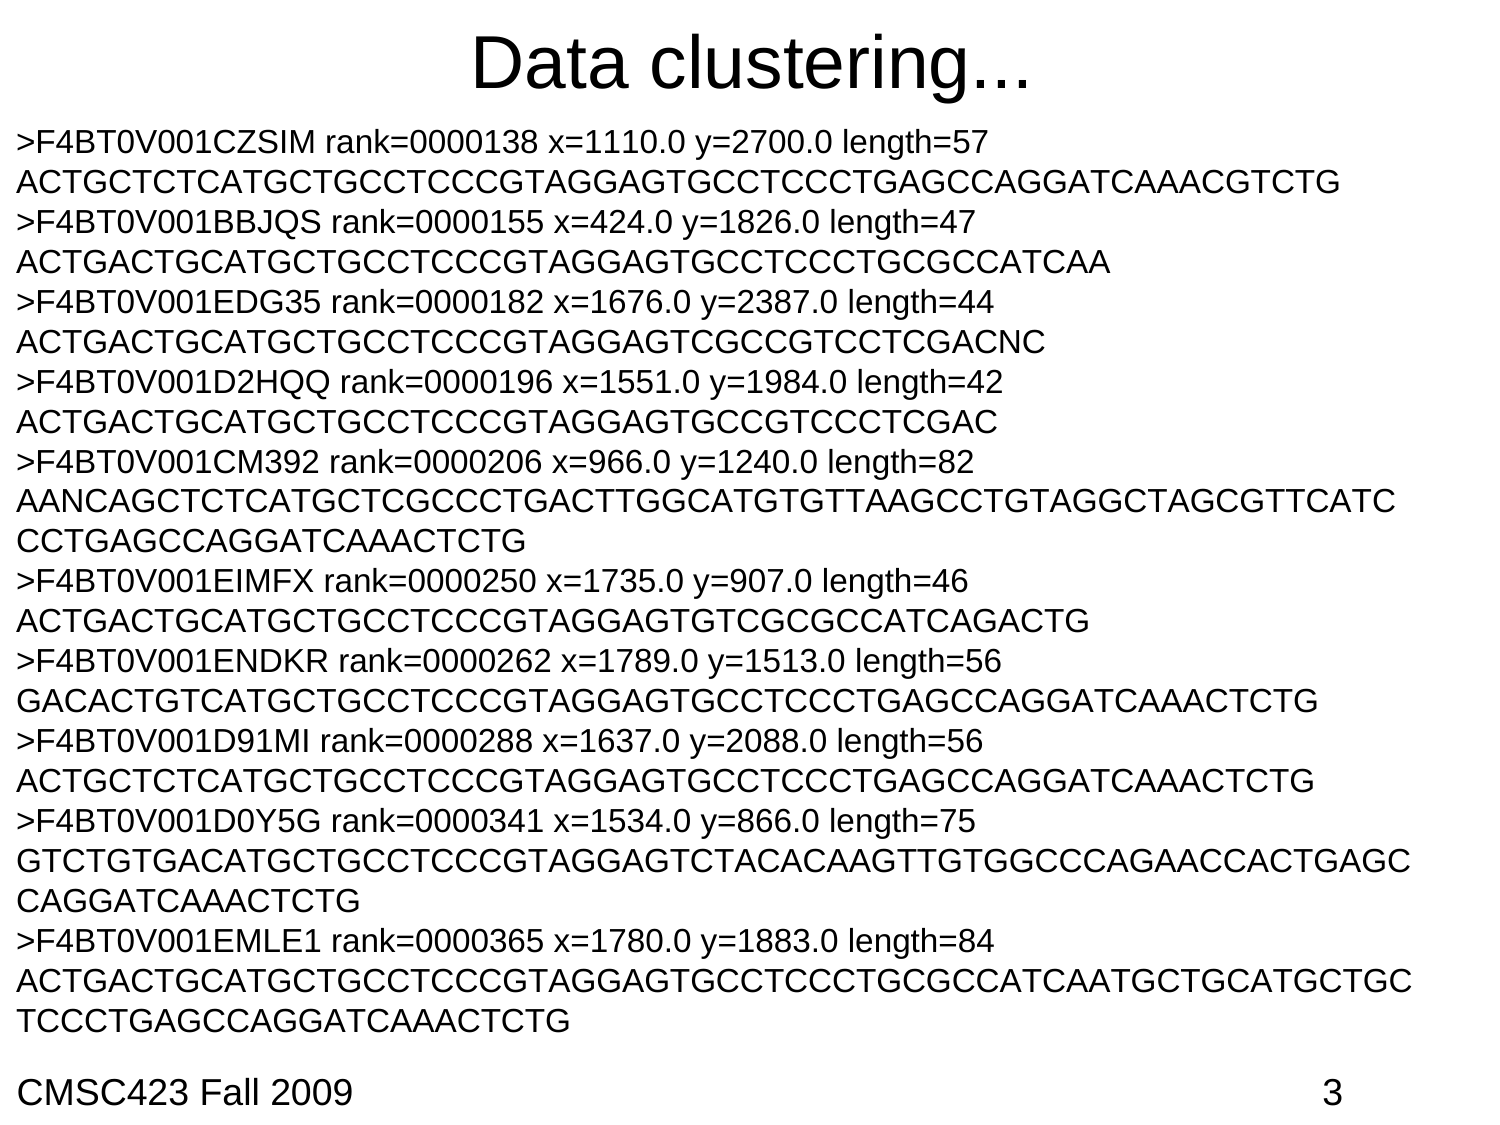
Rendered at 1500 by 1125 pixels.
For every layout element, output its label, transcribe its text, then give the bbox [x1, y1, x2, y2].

text_box >F4BT0V001CZSIM rank=0000138 x=1110.0 y=2700.0 length=57 ACTGCTCTCATGCTGCCTCCCGTAGGAGTGCCTCCCTGAGCCAGGATCAAACGTCTG >F4BT0V001BBJQS rank=0000155 x=424.0 y=1826.0 length=47 ACTGACTGCATGCTGCCTCCCGTAGGAGTGCCTCCCTGCGCCATCAA >F4BT0V001EDG35 rank=0000182 x=1676.0 y=2387.0 length=44 ACTGACTGCATGCTGCCTCCCGTAGGAGTCGCCGTCCTCGACNC >F4BT0V001D2HQQ rank=0000196 x=1551.0 y=1984.0 length=42 ACTGACTGCATGCTGCCTCCCGTAGGAGTGCCGTCCCTCGAC >F4BT0V001CM392 rank=0000206 x=966.0 y=1240.0 length=82 AANCAGCTCTCATGCTCGCCCTGACTTGGCATGTGTTAAGCCTGTAGGCTAGCGTTCATC CCTGAGCCAGGATCAAACTCTG >F4BT0V001EIMFX rank=0000250 x=1735.0 y=907.0 length=46 ACTGACTGCATGCTGCCTCCCGTAGGAGTGTCGCGCCATCAGACTG >F4BT0V001ENDKR rank=0000262 x=1789.0 y=1513.0 length=56 GACACTGTCATGCTGCCTCCCGTAGGAGTGCCTCCCTGAGCCAGGATCAAACTCTG >F4BT0V001D91MI rank=0000288 x=1637.0 y=2088.0 length=56 ACTGCTCTCATGCTGCCTCCCGTAGGAGTGCCTCCCTGAGCCAGGATCAAACTCTG >F4BT0V001D0Y5G rank=0000341 x=1534.0 y=866.0 length=75 GTCTGTGACATGCTGCCTCCCGTAGGAGTCTACACAAGTTGTGGCCCAGAACCACTGAGC CAGGATCAAACTCTG >F4BT0V001EMLE1 rank=0000365 x=1780.0 y=1883.0 length=84 ACTGACTGCATGCTGCCTCCCGTAGGAGTGCCTCCCTGCGCCATCAATGCTGCATGCTGC TCCCTGAGCCAGGATCAAACTCTG [1, 113, 1500, 1125]
title Data clustering... [19, 17, 1485, 108]
